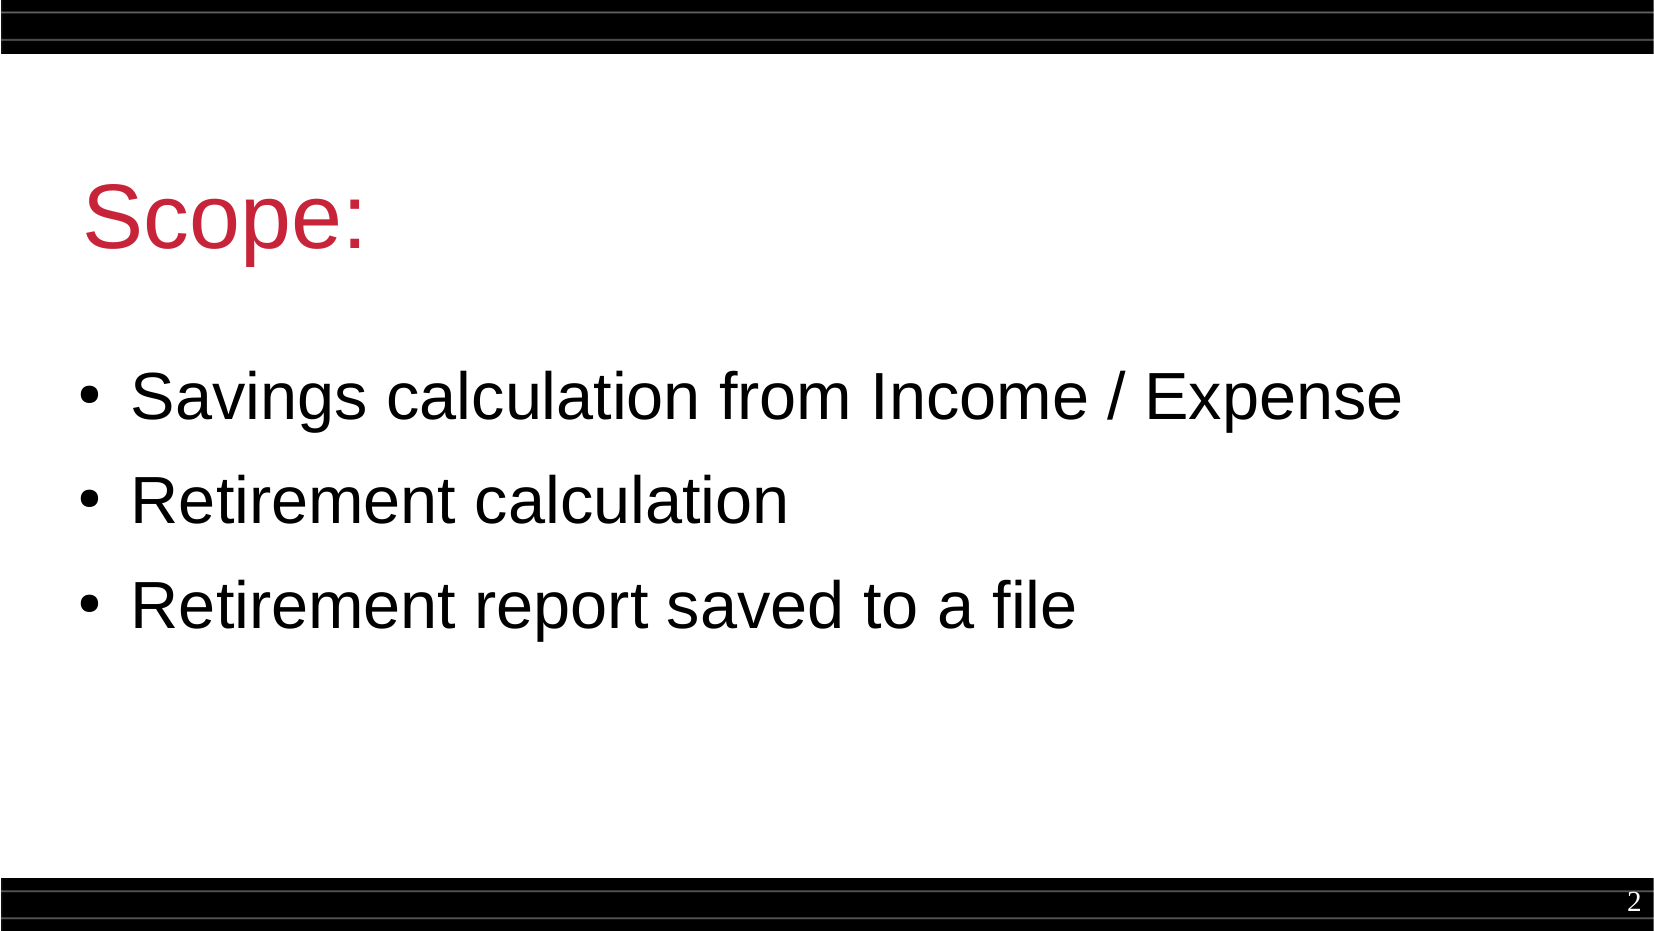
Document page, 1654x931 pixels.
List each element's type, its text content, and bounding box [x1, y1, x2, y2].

list Savings calculation from Income / Expense Retirement calculation Retirement report saved to a file [60, 255, 1549, 691]
title Scope: [82, 138, 1571, 295]
picture [1, 878, 1654, 931]
picture [1, 0, 1654, 54]
